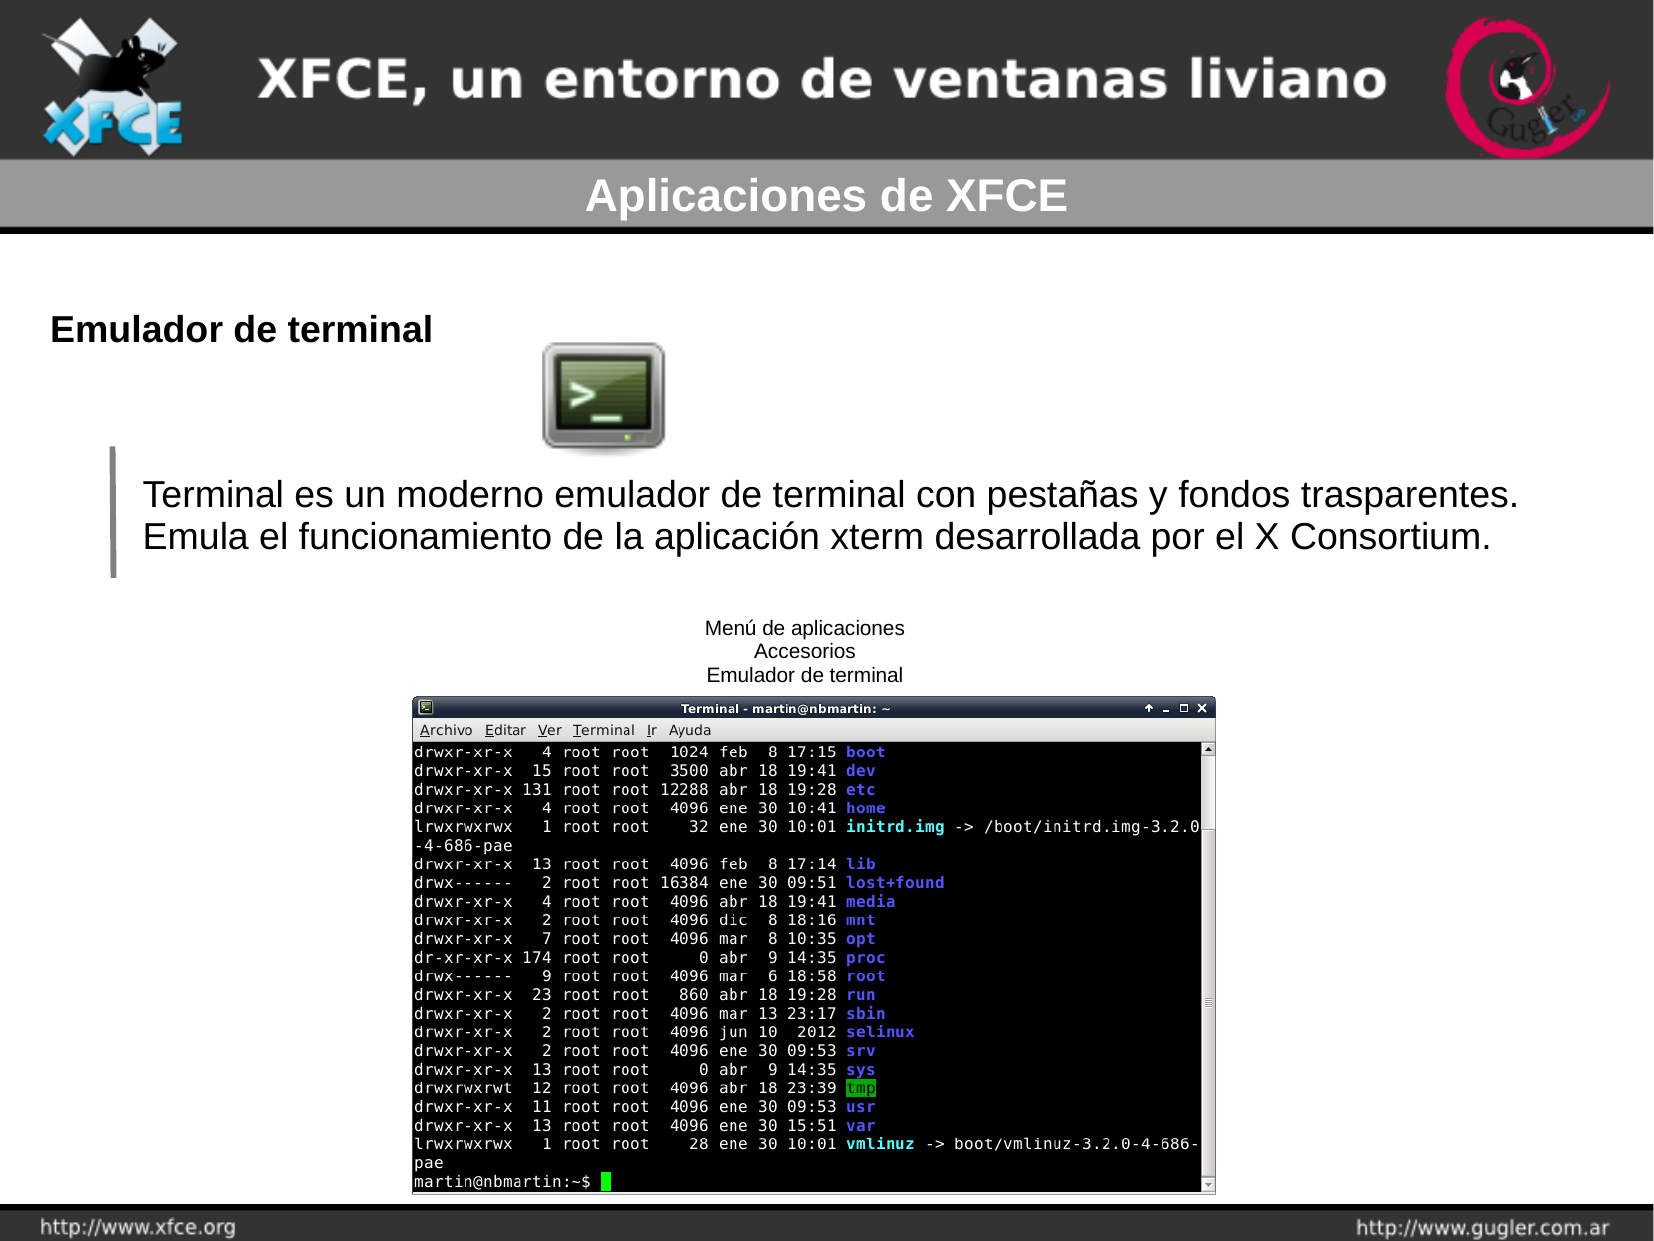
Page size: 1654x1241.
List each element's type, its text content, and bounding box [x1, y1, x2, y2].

picture [0, 0, 1654, 162]
picture [0, 229, 1654, 234]
picture [412, 696, 1216, 1195]
text_box Emulador de terminal [35, 301, 1630, 359]
text_box Terminal es un moderno emulador de terminal con pestañas y fondos trasparentes. Emula el funcionamiento de la aplicación xterm desarrollada por el X Consortium. [127, 466, 1613, 566]
text_box Aplicaciones de XFCE [0, 162, 1654, 229]
text_box Menú de aplicaciones Accesorios Emulador de terminal [572, 609, 1038, 695]
picture [0, 1204, 1654, 1241]
picture [541, 359, 668, 462]
